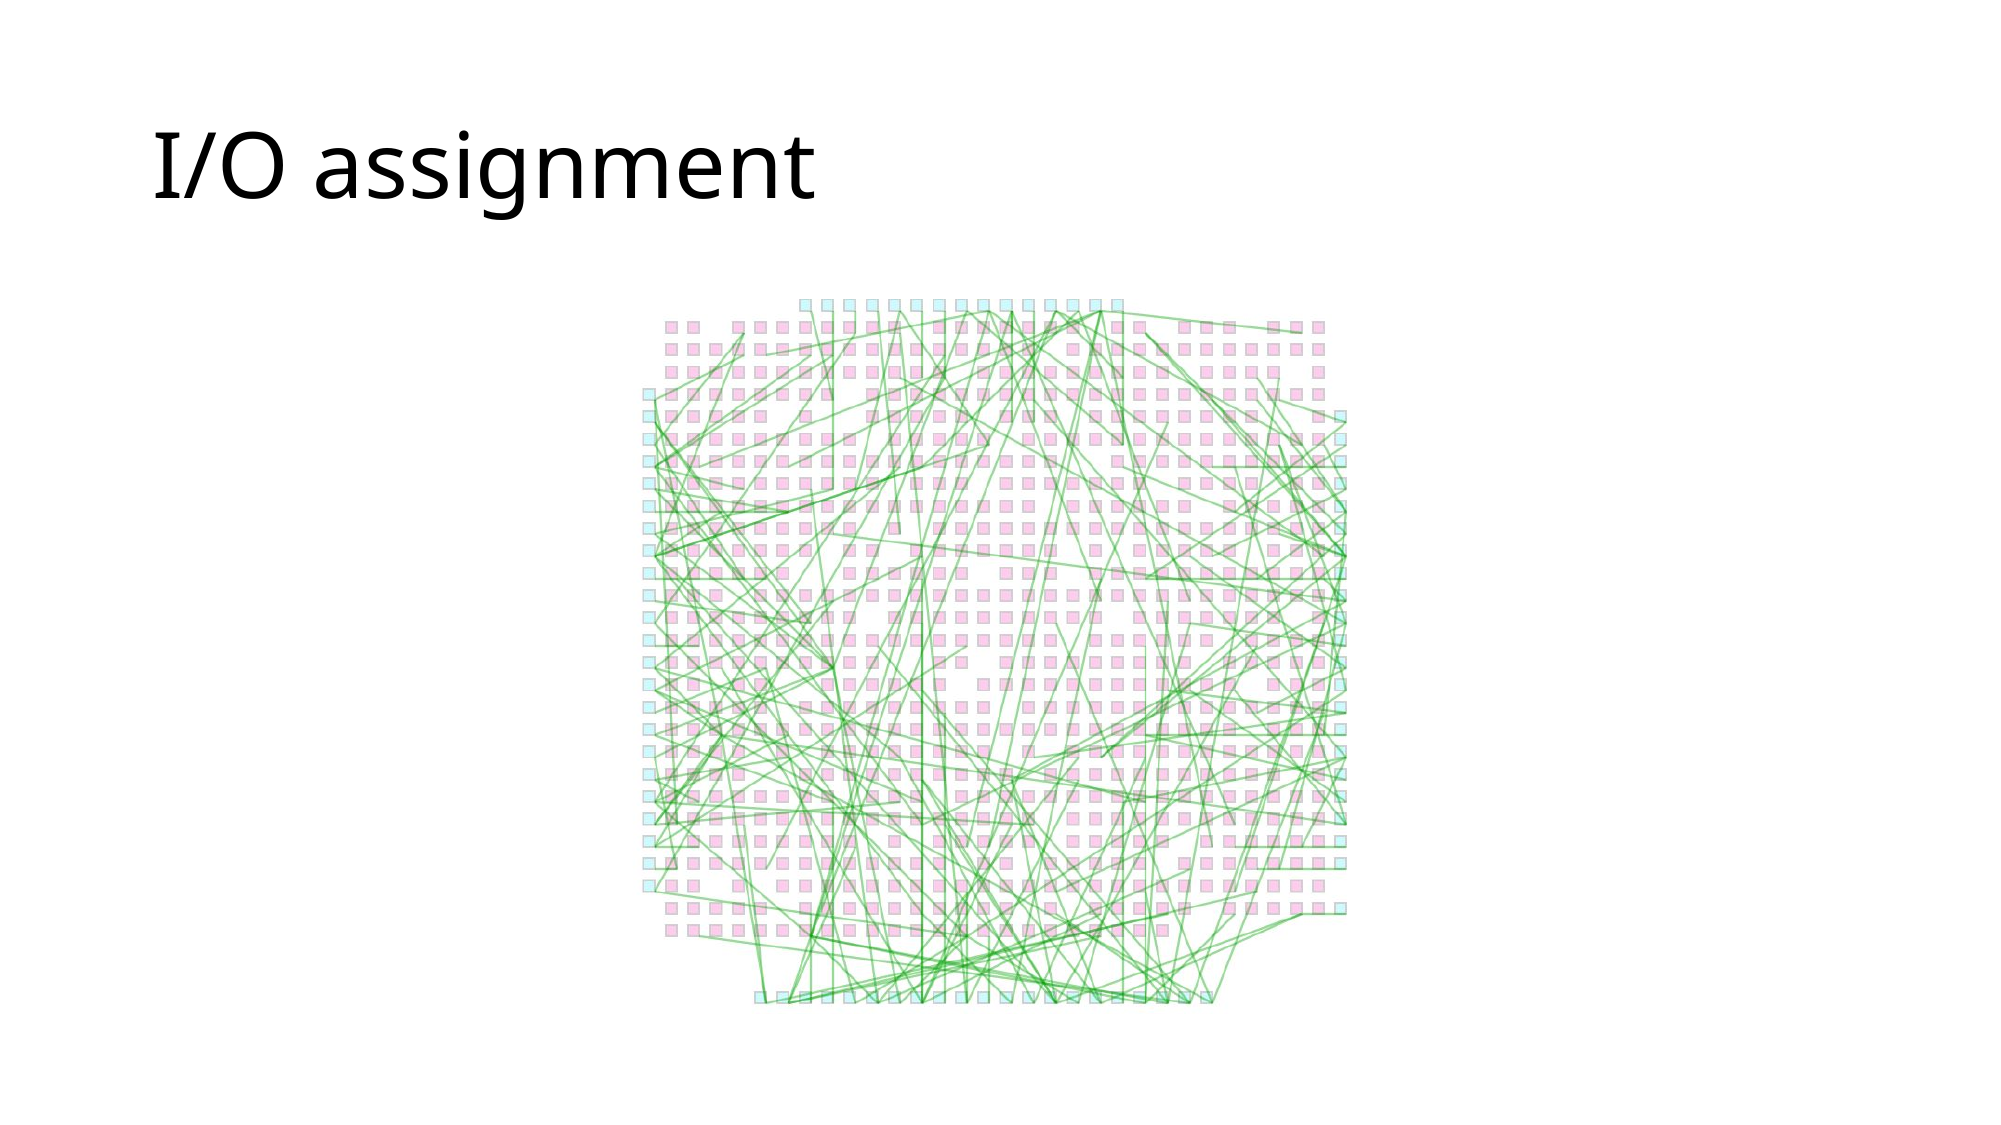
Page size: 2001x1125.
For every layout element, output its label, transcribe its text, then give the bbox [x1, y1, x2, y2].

title I/O assignment [137, 59, 1863, 278]
picture [365, 299, 1635, 1014]
